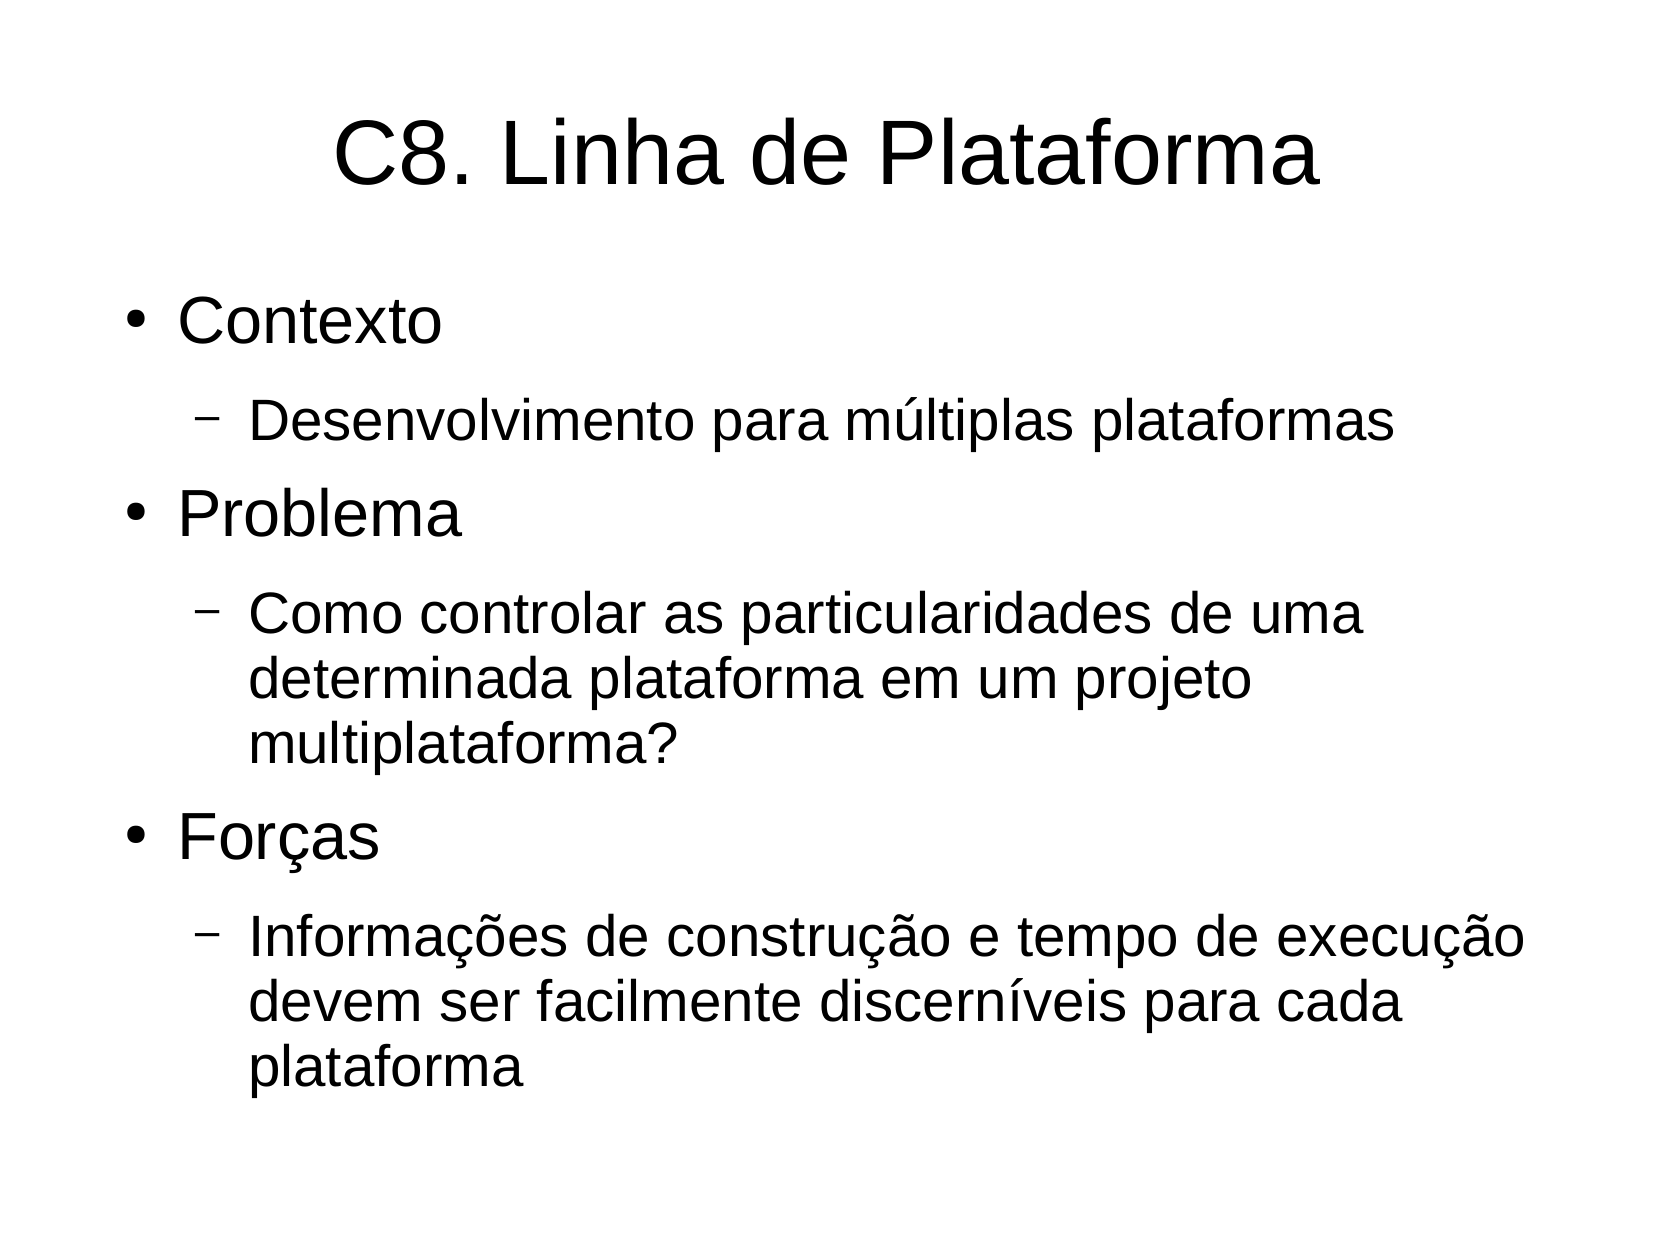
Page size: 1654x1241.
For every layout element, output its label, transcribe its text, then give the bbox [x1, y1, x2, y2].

title C8. Linha de Plataforma [82, 49, 1571, 257]
list Contexto Desenvolvimento para múltiplas plataformas Problema Como controlar as particularidades de uma determinada plataforma em um projeto multiplataforma? Forças Informações de construção e tempo de execução devem ser facilmente discerníveis para cada plataforma [106, 283, 1595, 1146]
